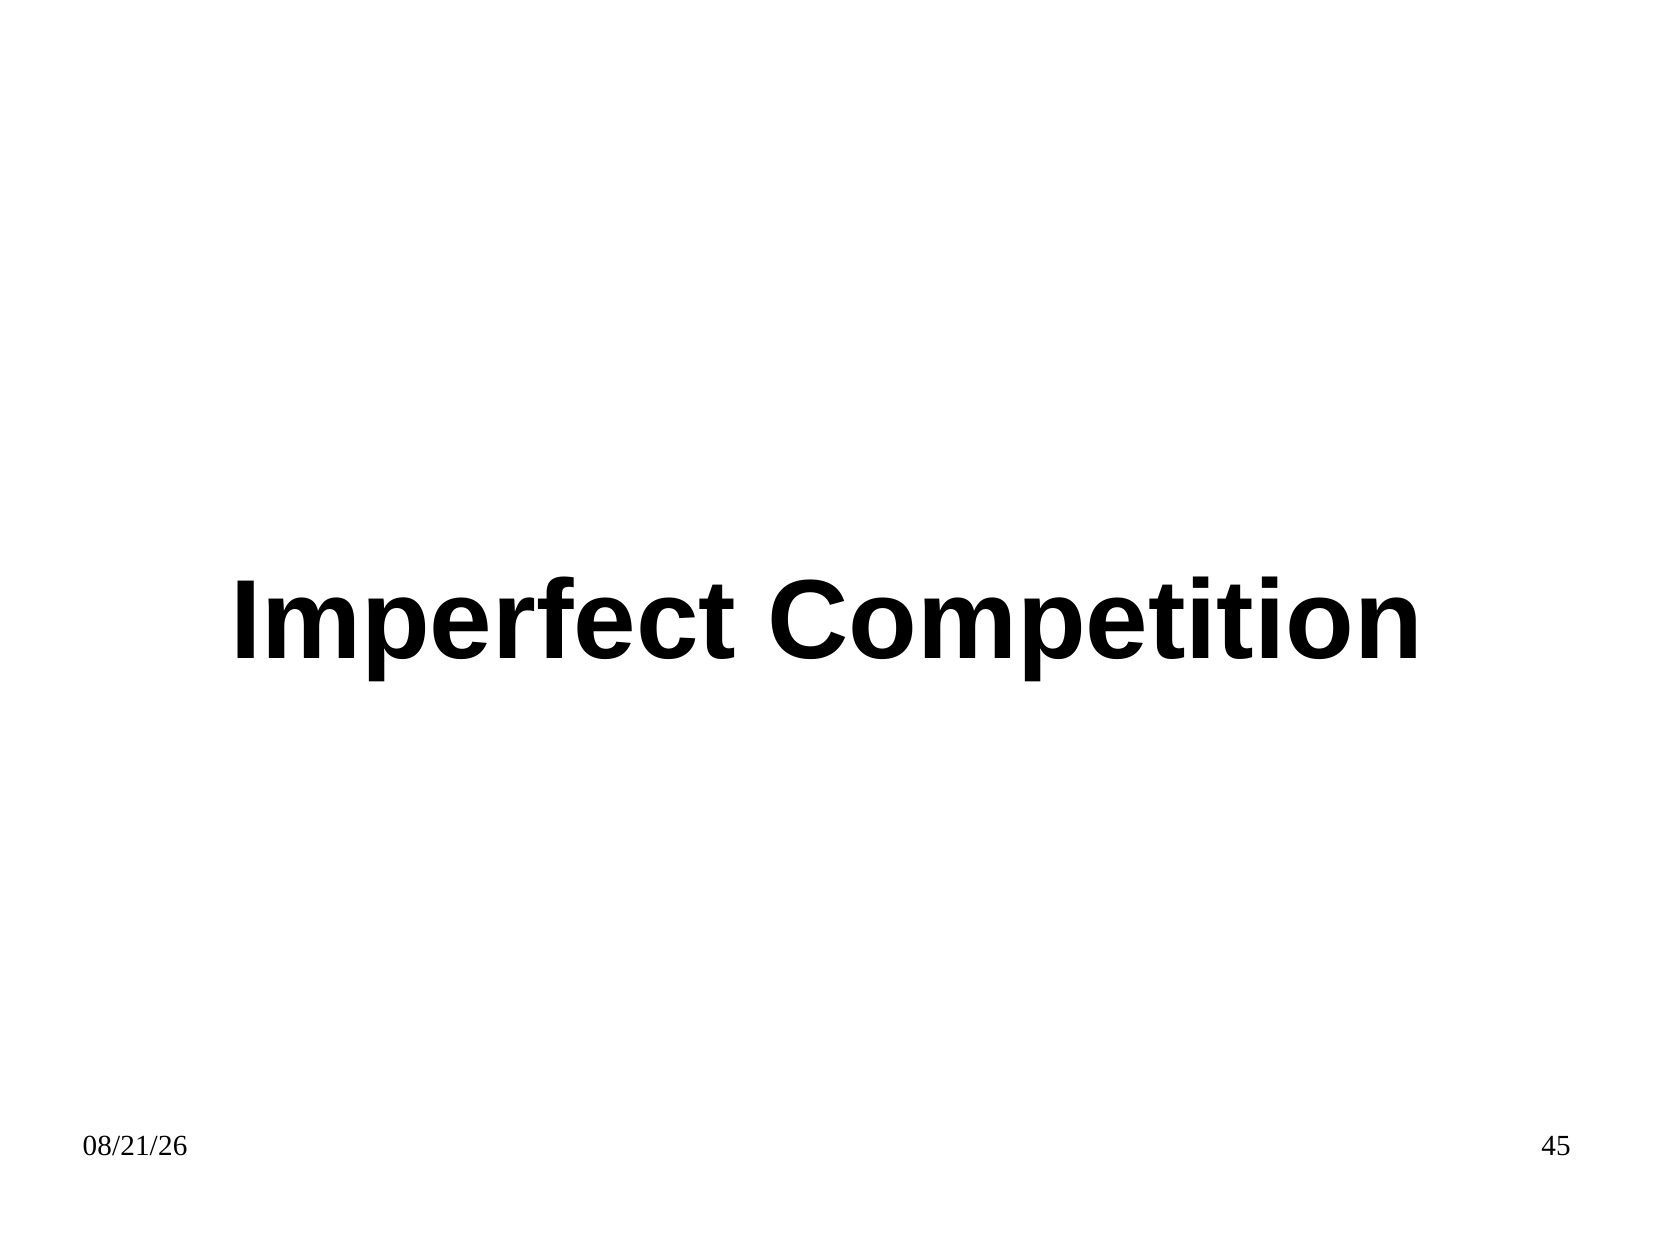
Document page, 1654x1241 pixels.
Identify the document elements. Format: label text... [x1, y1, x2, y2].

title Imperfect Competition [82, 515, 1571, 724]
